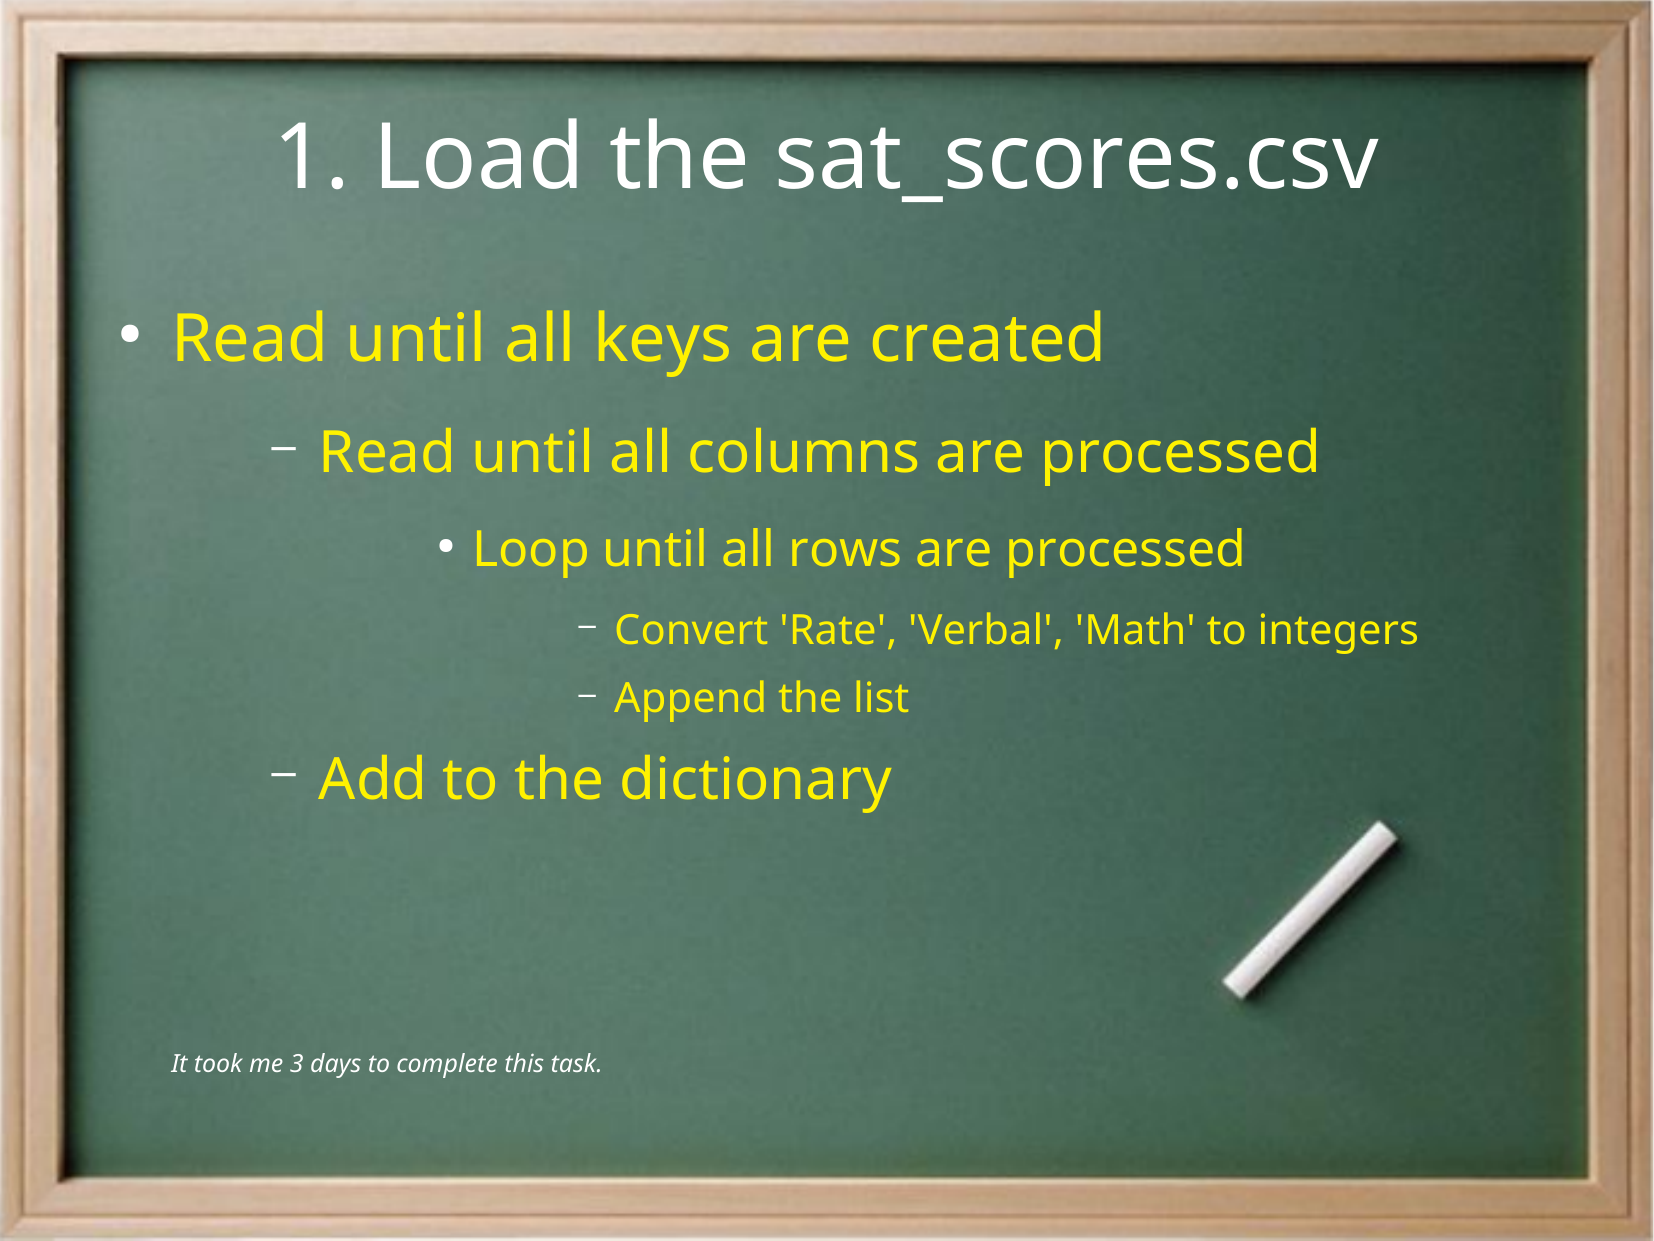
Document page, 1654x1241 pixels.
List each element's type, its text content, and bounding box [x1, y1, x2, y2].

picture [0, 0, 1654, 1241]
title 1. Load the sat_scores.csv [82, 49, 1571, 257]
list Read until all keys are created Read until all columns are processed Loop until all rows are processed Convert 'Rate', 'Verbal', 'Math' to integers Append the list Add to the dictionary It took me 3 days to complete this task. [82, 290, 1571, 1109]
